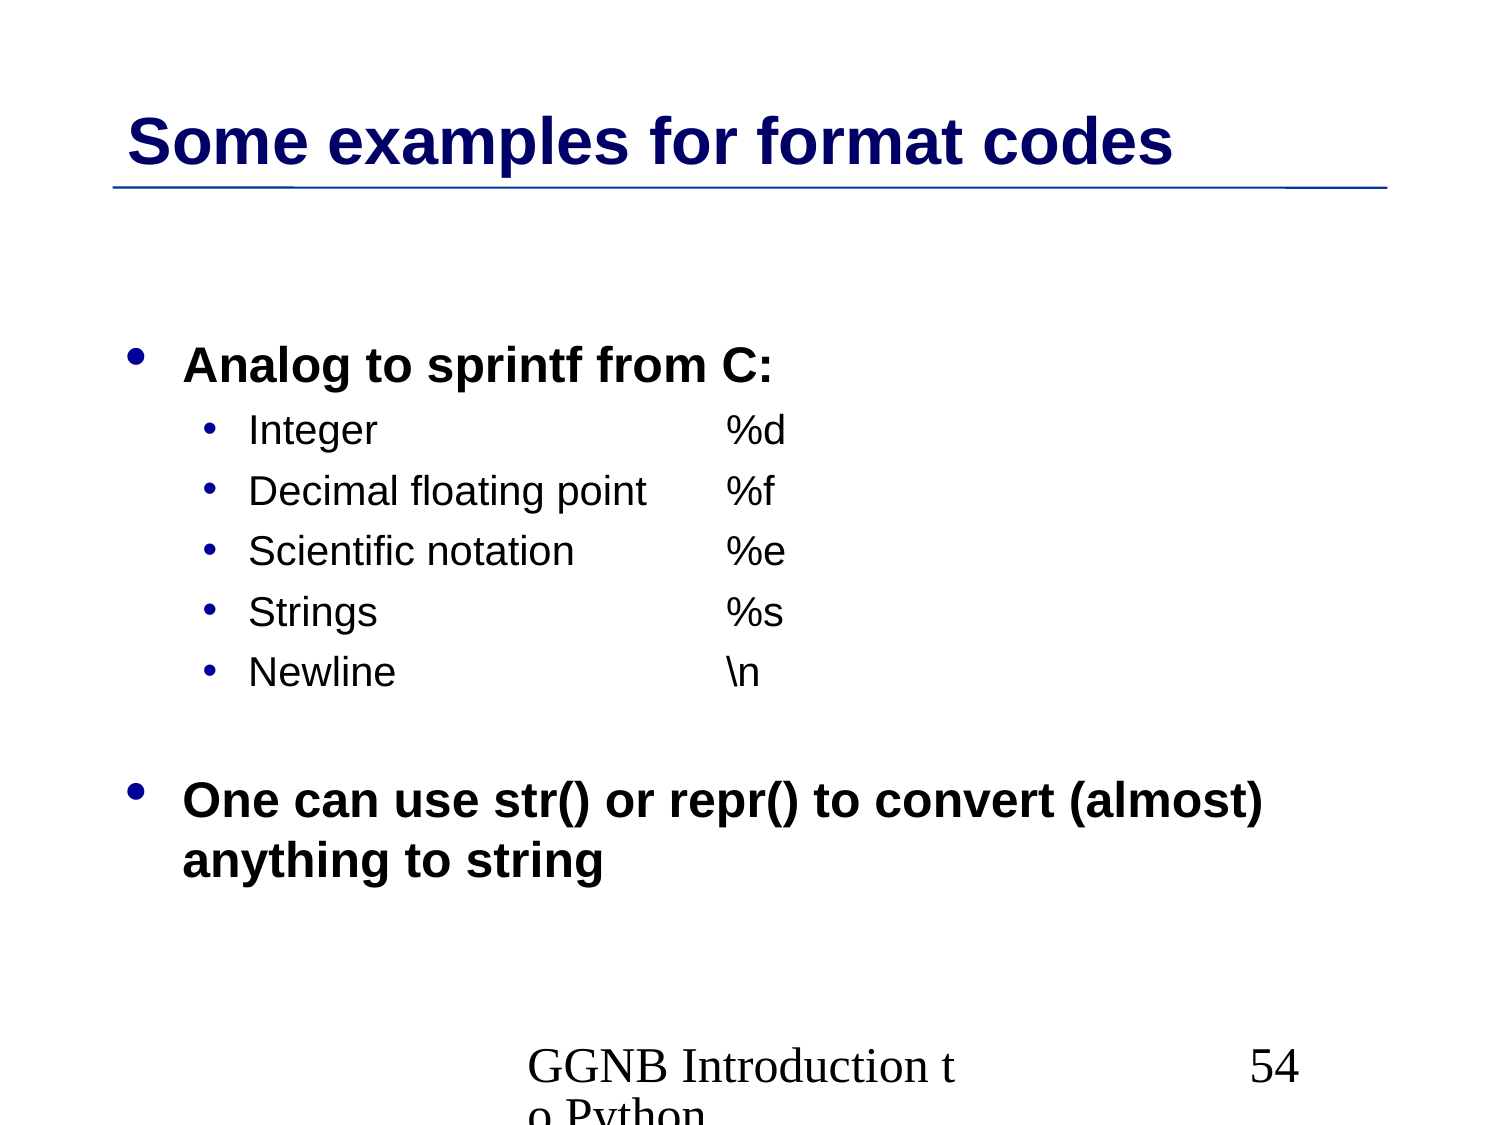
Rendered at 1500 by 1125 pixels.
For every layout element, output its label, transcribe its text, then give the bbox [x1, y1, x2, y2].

list Analog to sprintf from C: Integer %d Decimal floating point %f Scientific notation %e Strings %s Newline \n One can use str() or repr() to convert (almost) anything to string [112, 324, 1401, 1013]
title Some examples for format codes [112, 89, 1388, 185]
